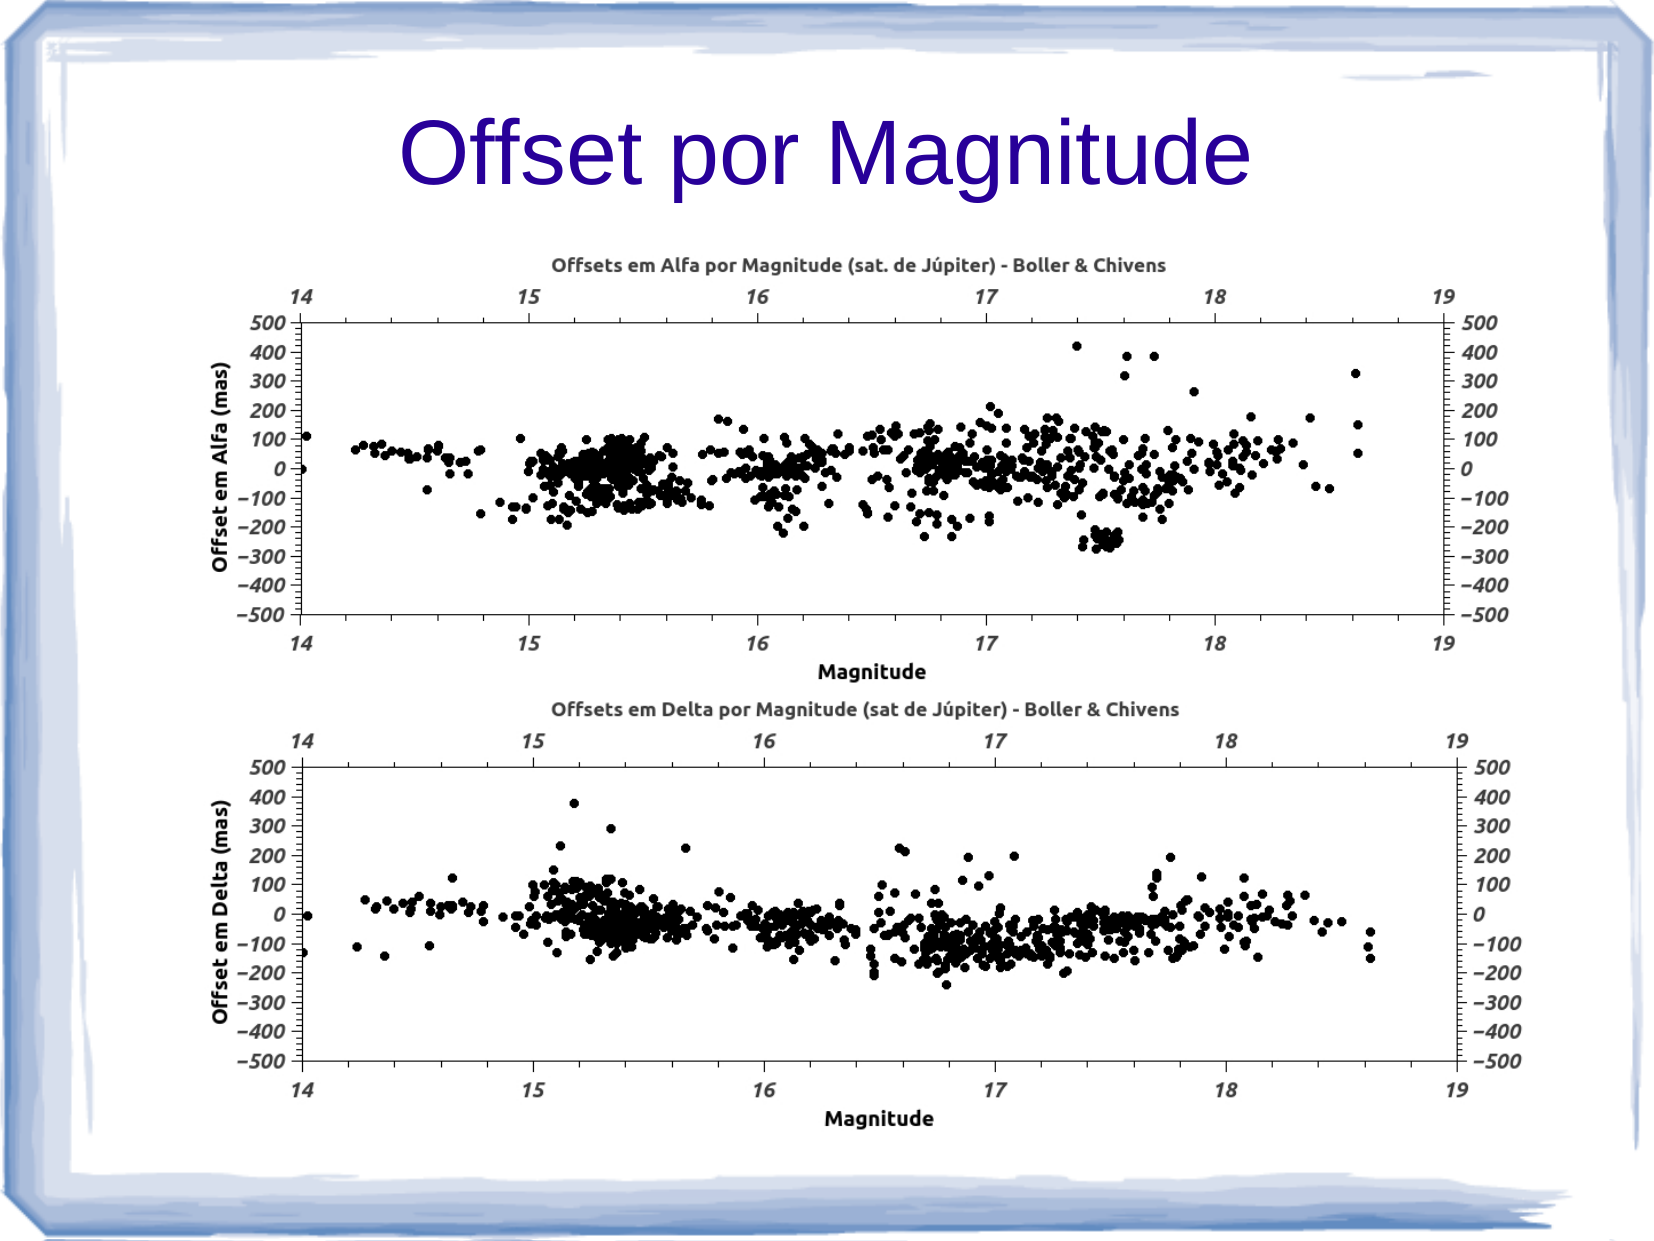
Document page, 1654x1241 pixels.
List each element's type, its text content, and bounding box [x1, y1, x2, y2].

title Offset por Magnitude [82, 49, 1571, 257]
picture [0, 0, 1654, 1241]
